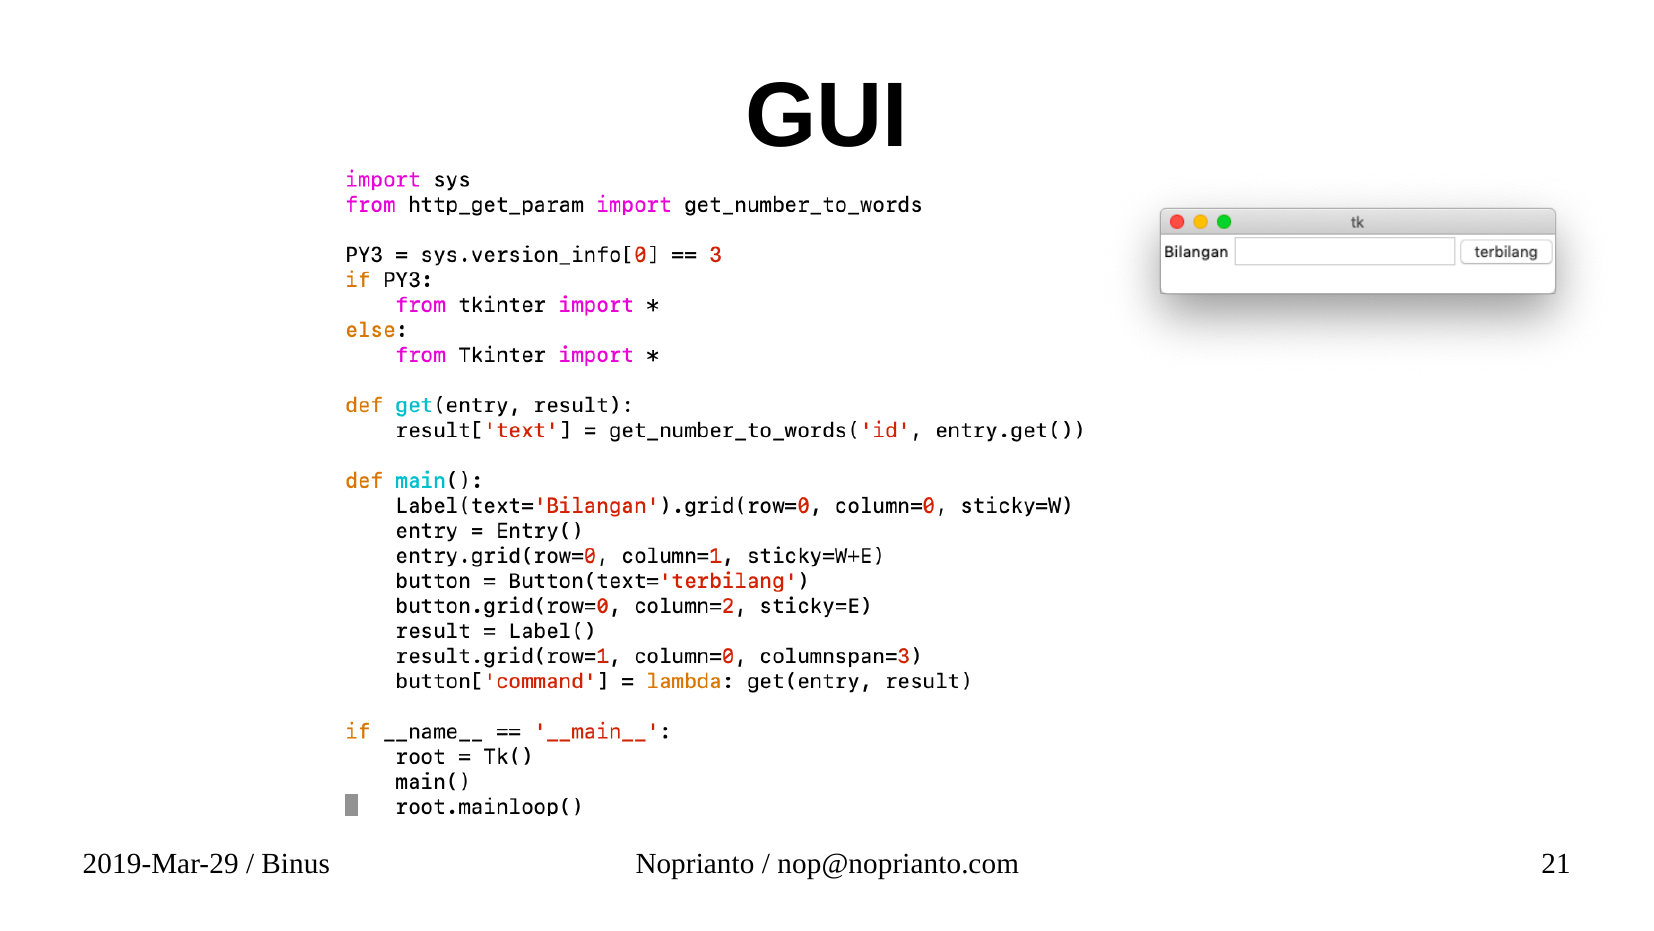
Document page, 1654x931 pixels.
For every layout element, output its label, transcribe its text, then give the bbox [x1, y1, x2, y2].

title GUI [82, 37, 1571, 193]
picture [343, 164, 1621, 816]
